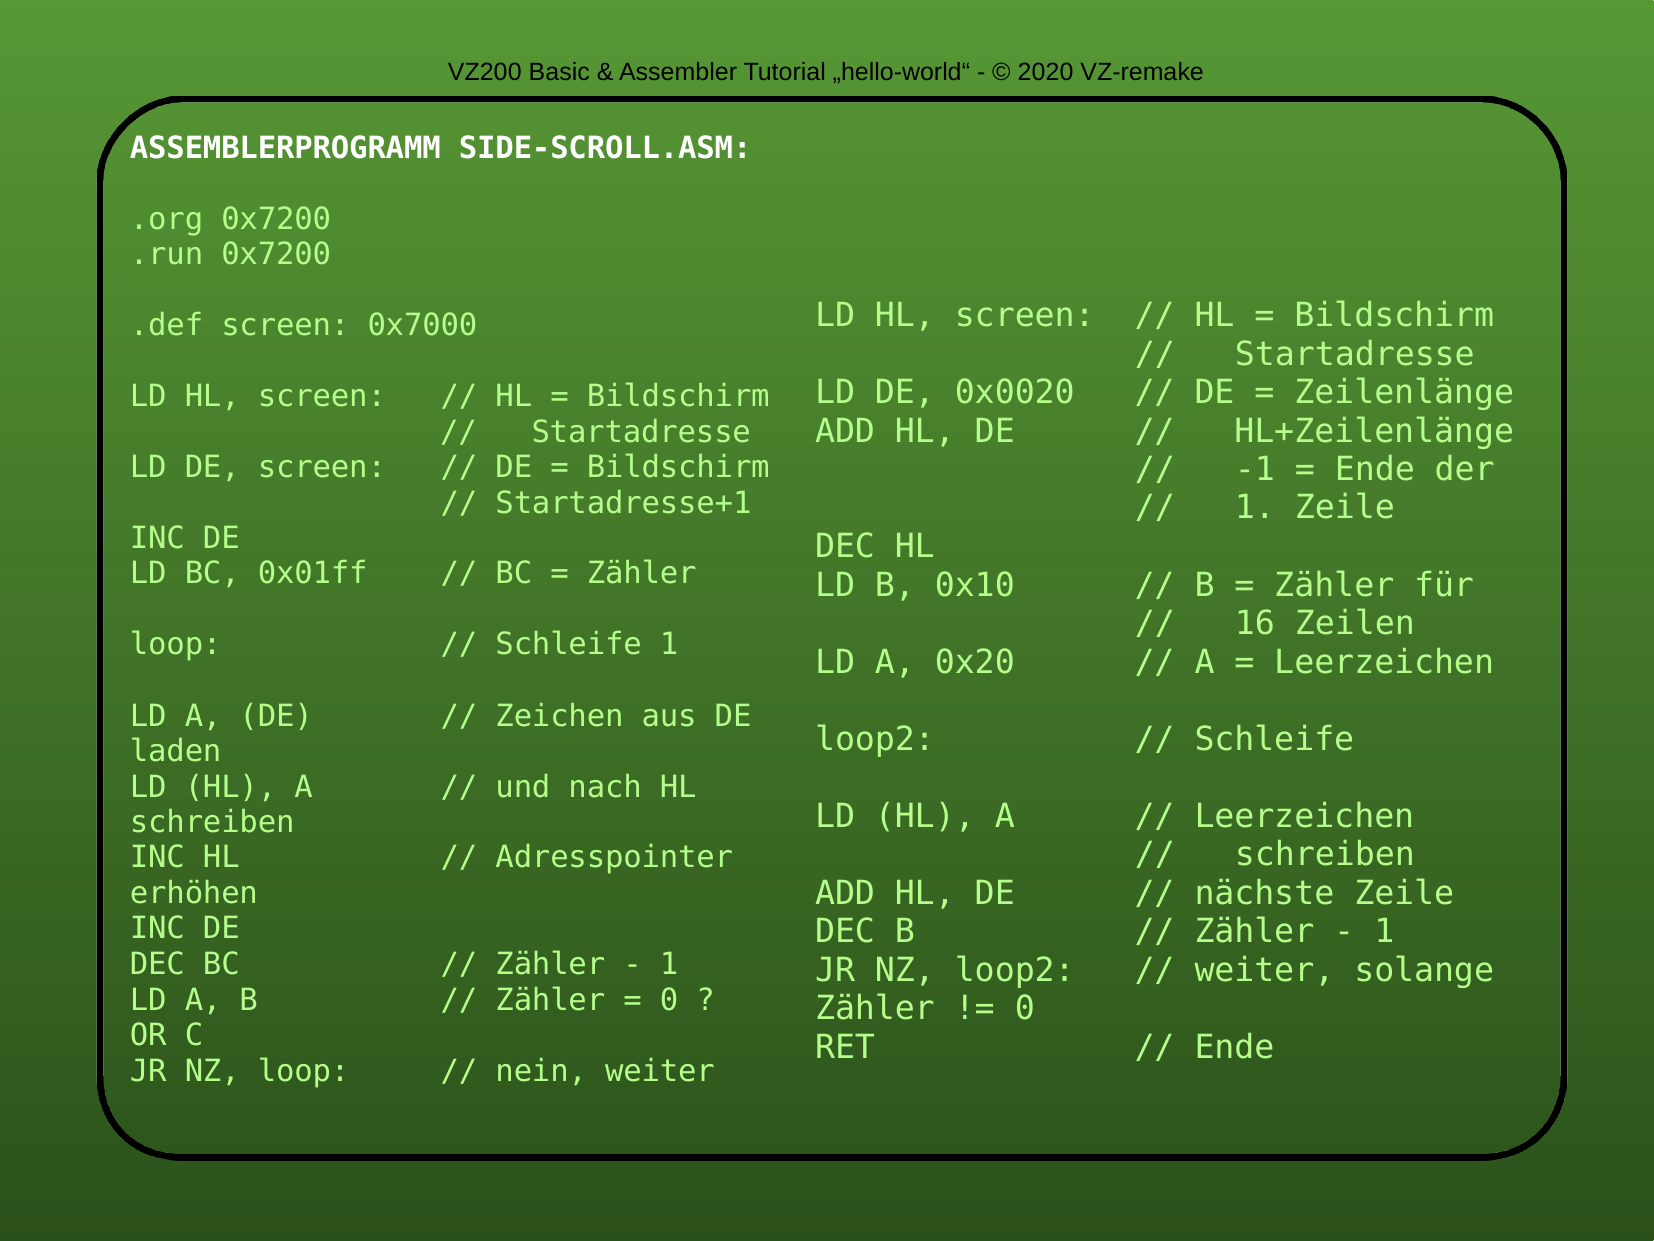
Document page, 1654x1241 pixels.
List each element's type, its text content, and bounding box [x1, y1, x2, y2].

title VZ200 Basic & Assembler Tutorial „hello-world“ - © 2020 VZ-remake [82, 49, 1571, 95]
picture [59, 58, 1607, 1199]
list LD HL, screen: // HL = Bildschirm // Startadresse LD DE, 0x0020 // DE = Zeilenlänge ADD HL, DE // HL+Zeilenlänge // -1 = Ende der // 1. Zeile DEC HL LD B, 0x10 // B = Zähler für // 16 Zeilen LD A, 0x20 // A = Leerzeichen loop2: // Schleife LD (HL), A // Leerzeichen // schreiben ADD HL, DE // nächste Zeile DEC B // Zähler - 1 JR NZ, loop2: // weiter, solange Zähler != 0 RET // Ende [814, 141, 1524, 1099]
list ASSEMBLERPROGRAMM SIDE-SCROLL.ASM: .org 0x7200 .run 0x7200 .def screen: 0x7000 LD HL, screen: // HL = Bildschirm // Startadresse LD DE, screen: // DE = Bildschirm // Startadresse+1 INC DE LD BC, 0x01ff // BC = Zähler loop: // Schleife 1 LD A, (DE) // Zeichen aus DE laden LD (HL), A // und nach HL schreiben INC HL // Adresspointer erhöhen INC DE DEC BC // Zähler - 1 LD A, B // Zähler = 0 ? OR C JR NZ, loop: // nein, weiter [129, 129, 780, 1111]
